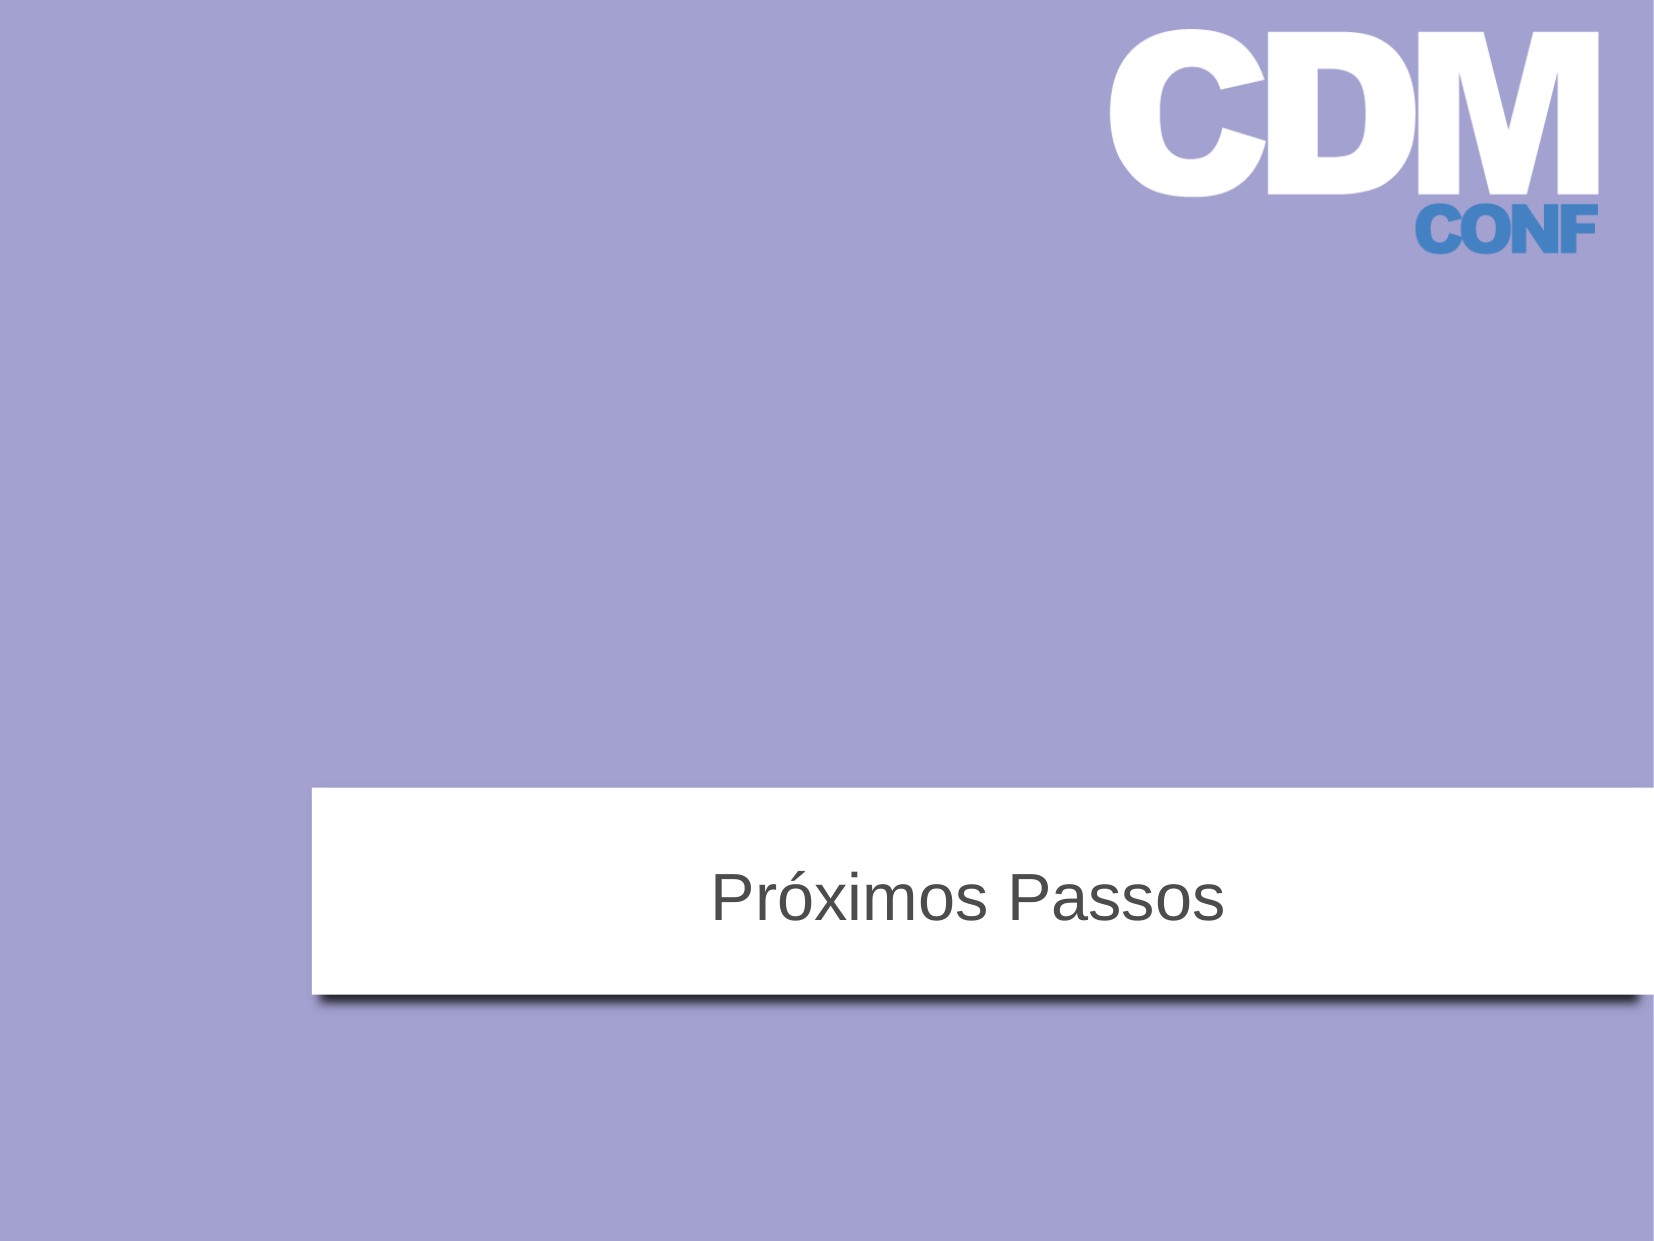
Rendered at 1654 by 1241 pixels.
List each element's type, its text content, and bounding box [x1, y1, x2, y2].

picture [0, 0, 1654, 1241]
subtitle Próximos Passos [307, 785, 1630, 1010]
